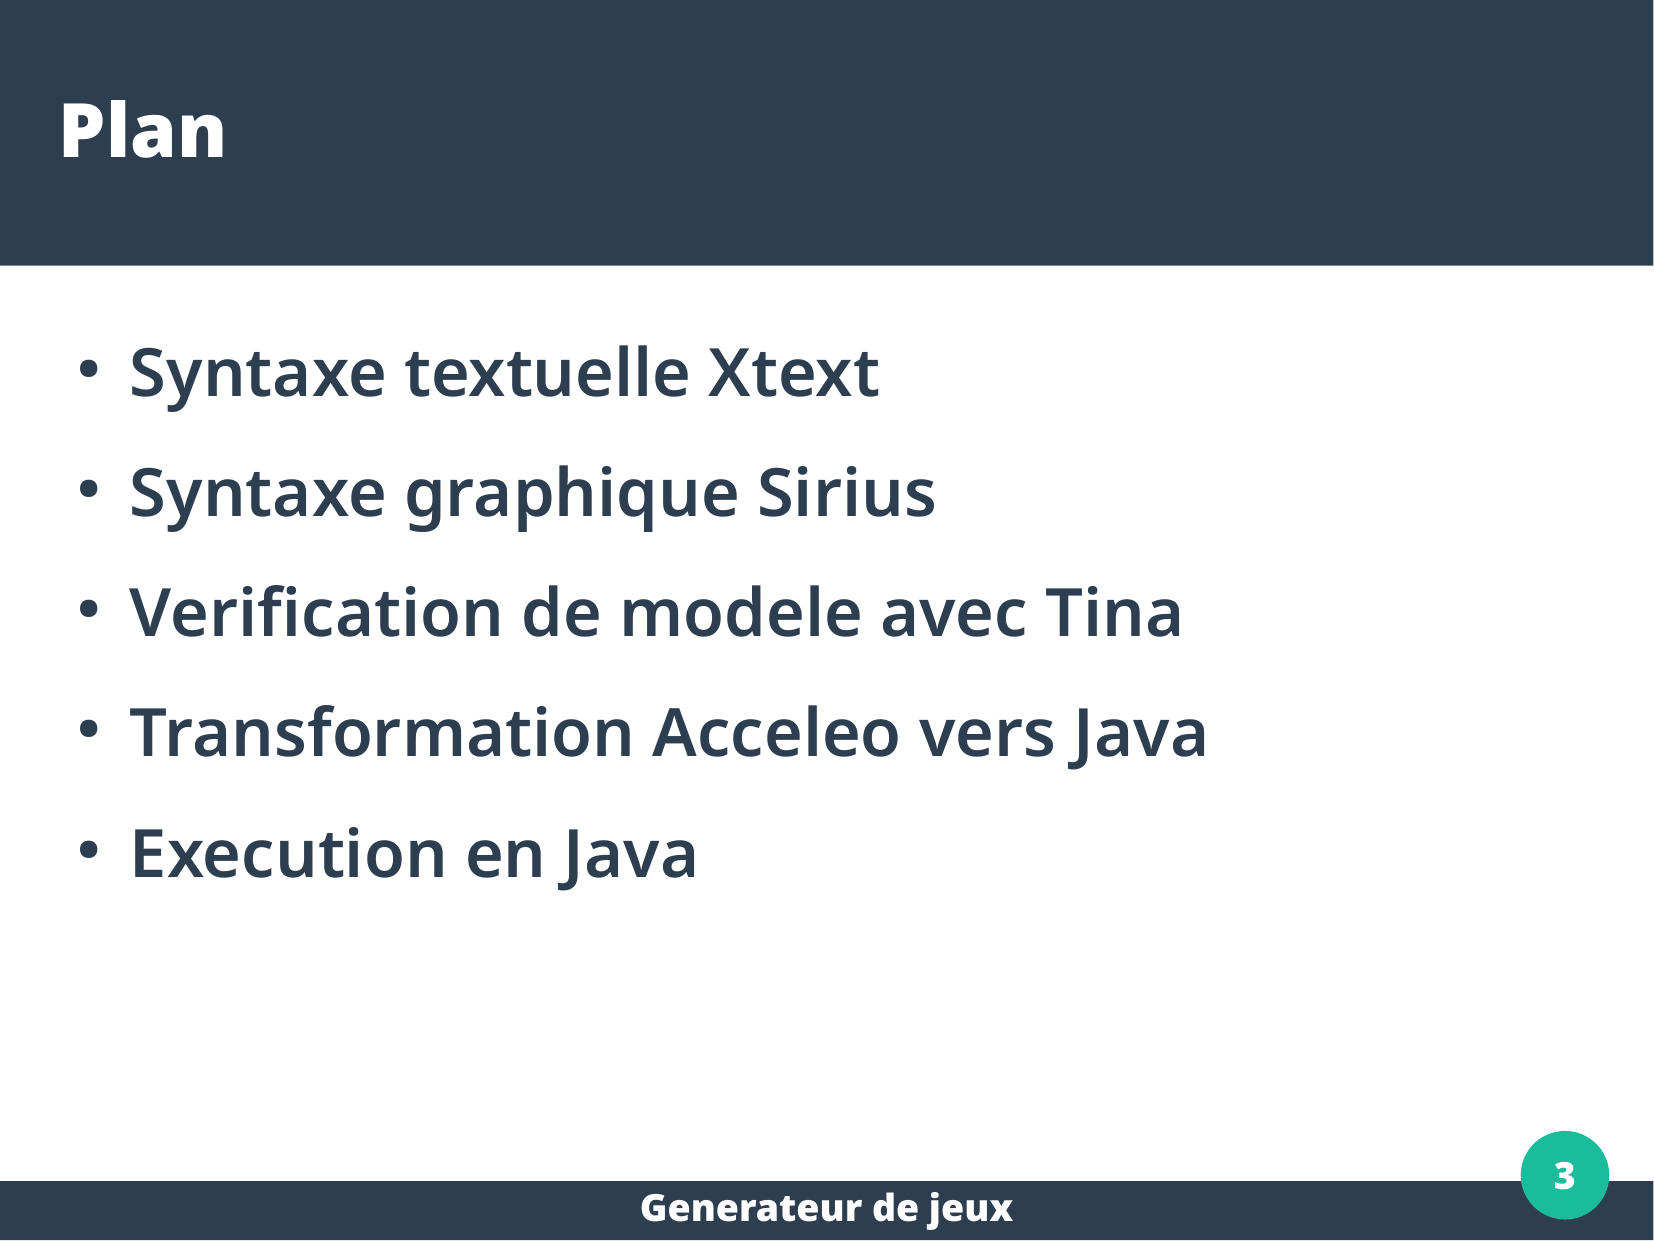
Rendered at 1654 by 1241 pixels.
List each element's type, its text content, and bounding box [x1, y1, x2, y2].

list Syntaxe textuelle Xtext Syntaxe graphique Sirius Verification de modele avec Tina Transformation Acceleo vers Java Execution en Java [59, 324, 1595, 1152]
title Plan [59, 49, 1595, 207]
